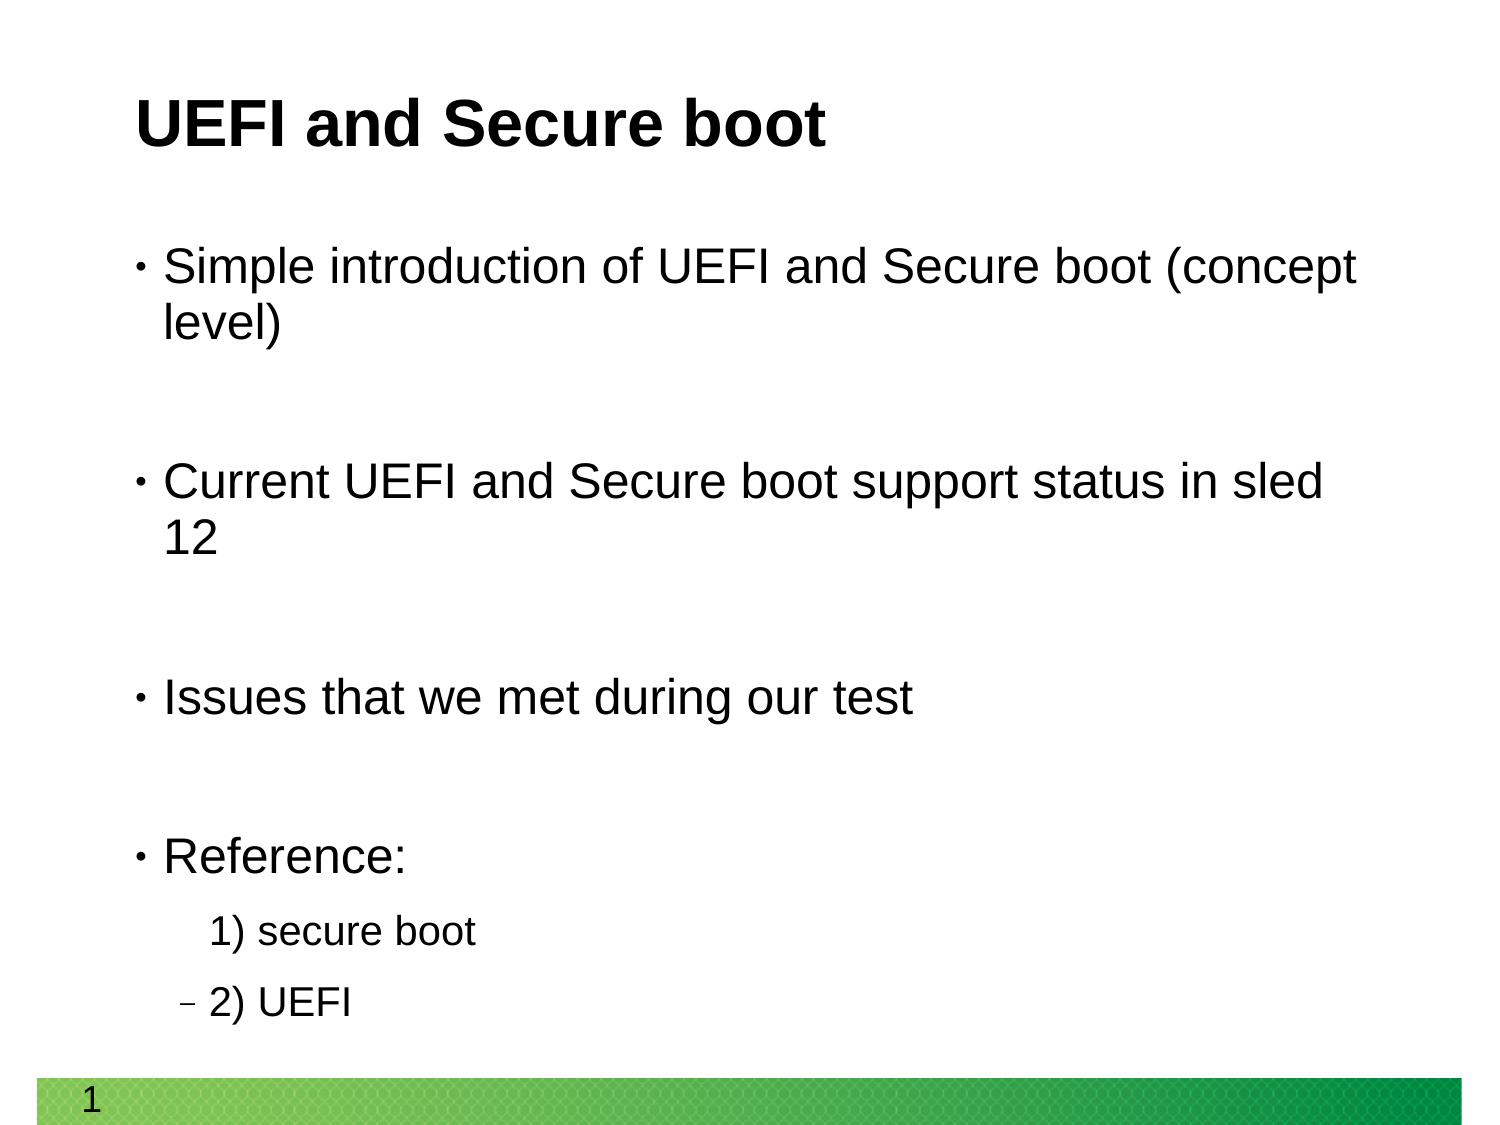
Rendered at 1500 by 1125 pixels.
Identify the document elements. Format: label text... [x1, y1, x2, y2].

title UEFI and Secure boot [135, 41, 1372, 204]
picture [36, 1078, 1462, 1125]
list Simple introduction of UEFI and Secure boot (concept level) Current UEFI and Secure boot support status in sled 12 Issues that we met during our test Reference: 1) secure boot 2) UEFI [135, 238, 1372, 982]
